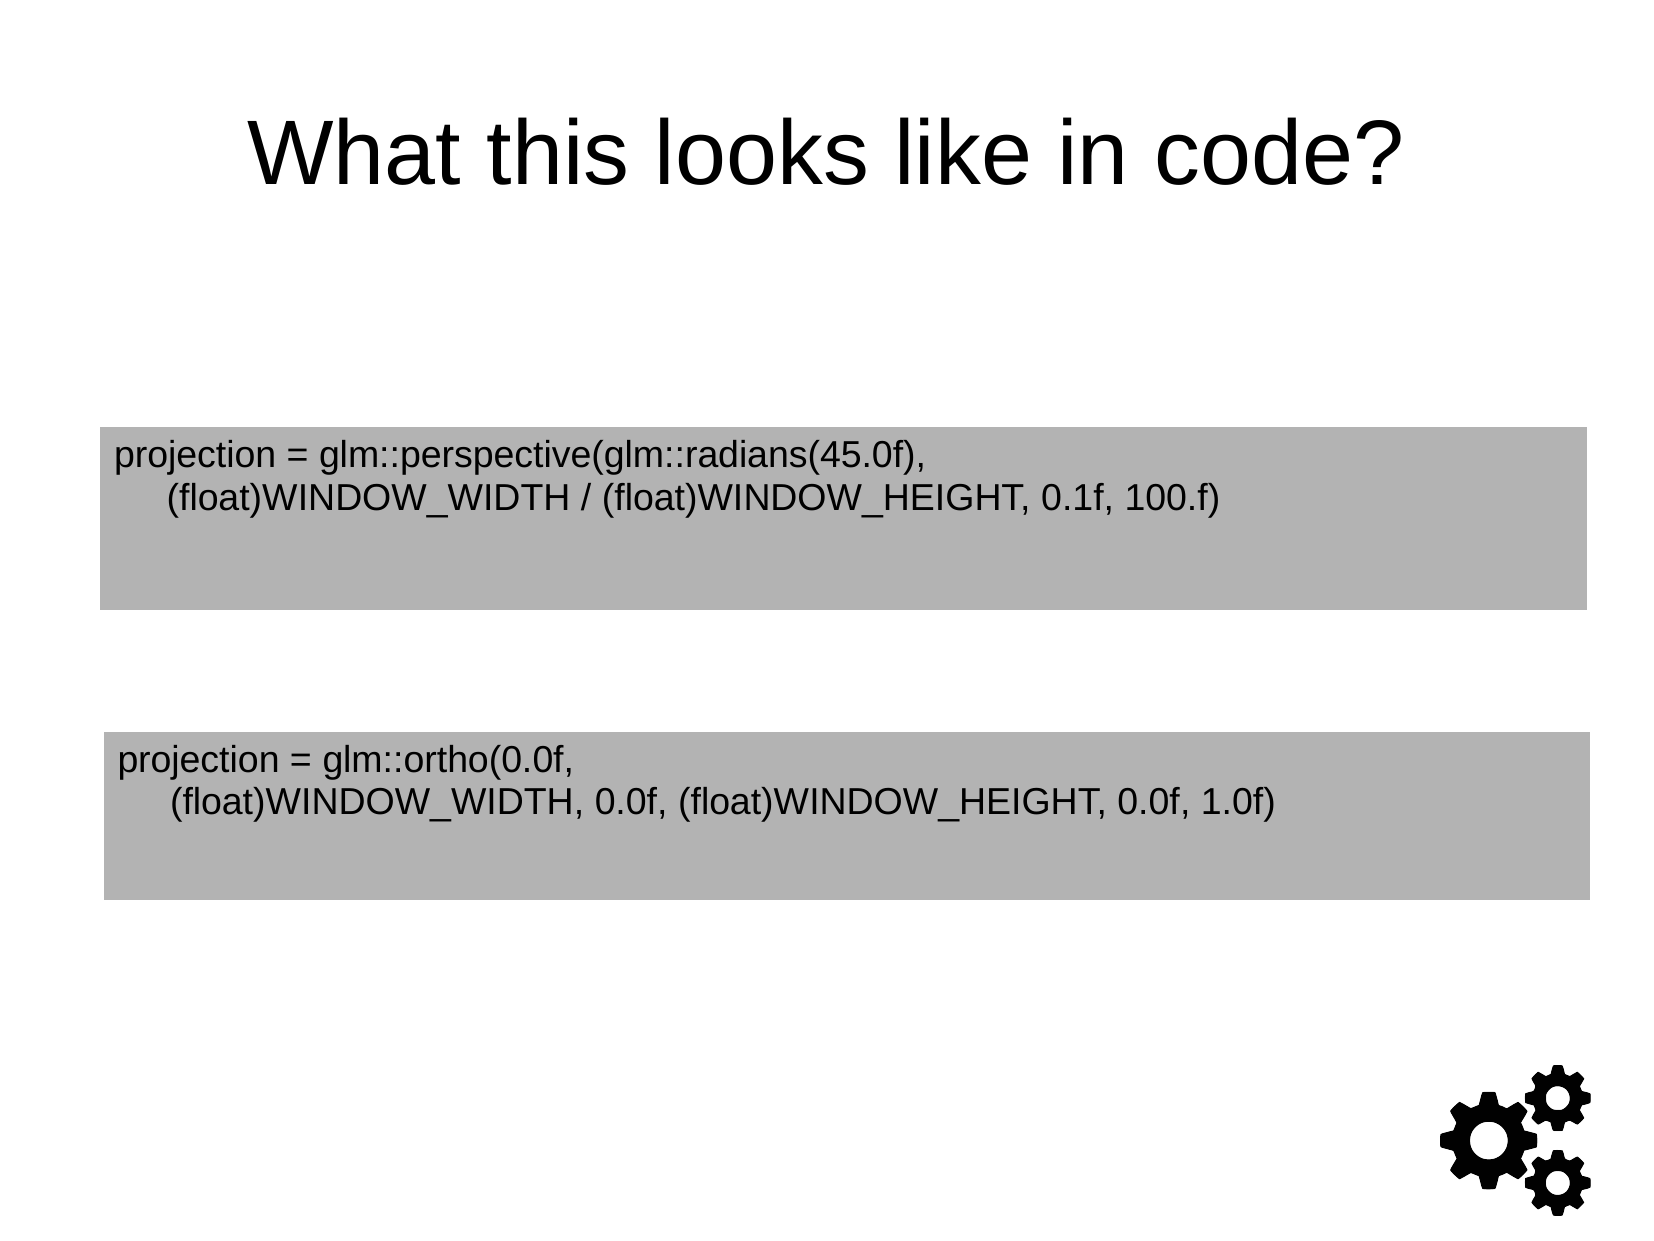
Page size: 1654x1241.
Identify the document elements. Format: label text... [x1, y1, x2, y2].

picture [1440, 1065, 1591, 1216]
table_header projection = glm::perspective(glm::radians(45.0f), (float)WINDOW_WIDTH / (float)WINDOW_HEIGHT, 0.1f, 100.f) [100, 427, 1587, 610]
table_header projection = glm::ortho(0.0f, (float)WINDOW_WIDTH, 0.0f, (float)WINDOW_HEIGHT, 0.0f, 1.0f) [104, 732, 1590, 900]
title What this looks like in code? [82, 49, 1571, 257]
